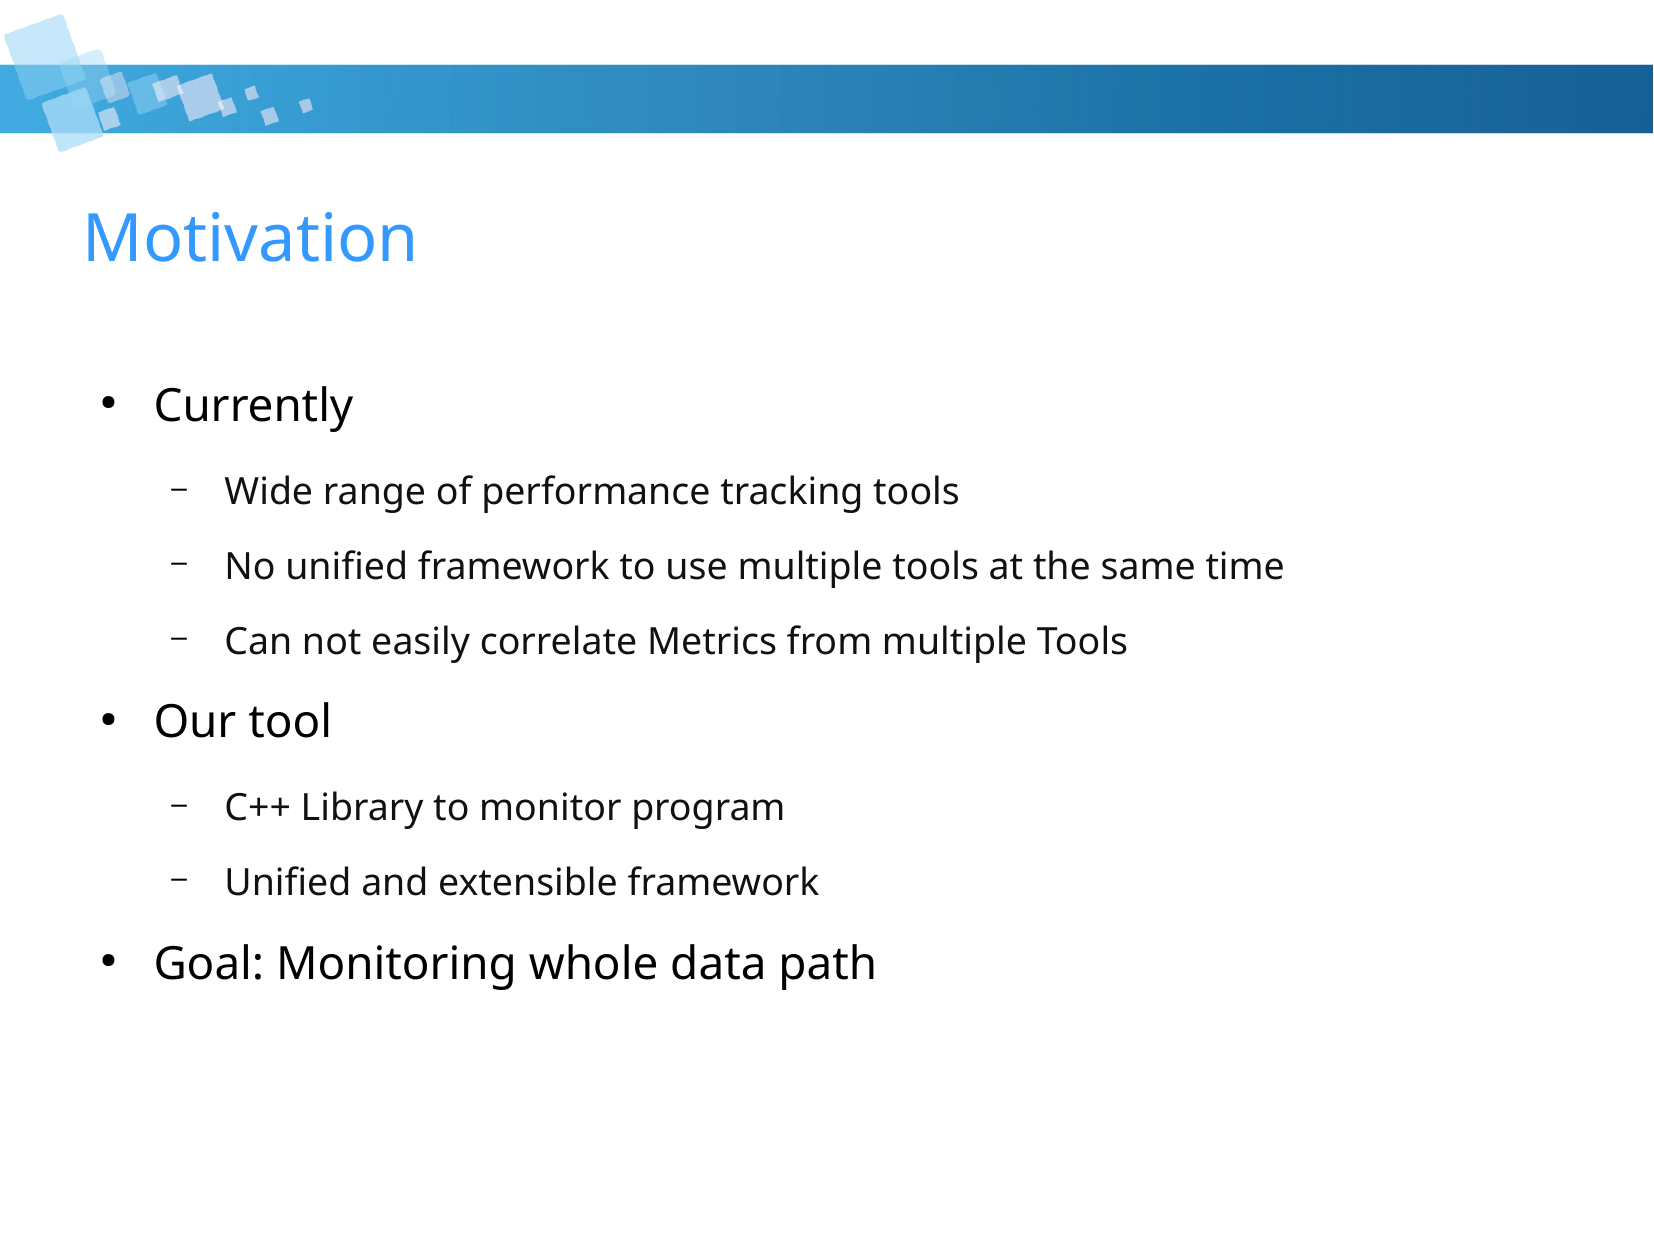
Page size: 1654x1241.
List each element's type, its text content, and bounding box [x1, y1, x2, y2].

picture [0, 0, 1653, 1238]
list Currently Wide range of performance tracking tools No unified framework to use multiple tools at the same time Can not easily correlate Metrics from multiple Tools Our tool C++ Library to monitor program Unified and extensible framework Goal: Monitoring whole data path [82, 372, 1571, 1093]
title Motivation [82, 132, 1571, 340]
